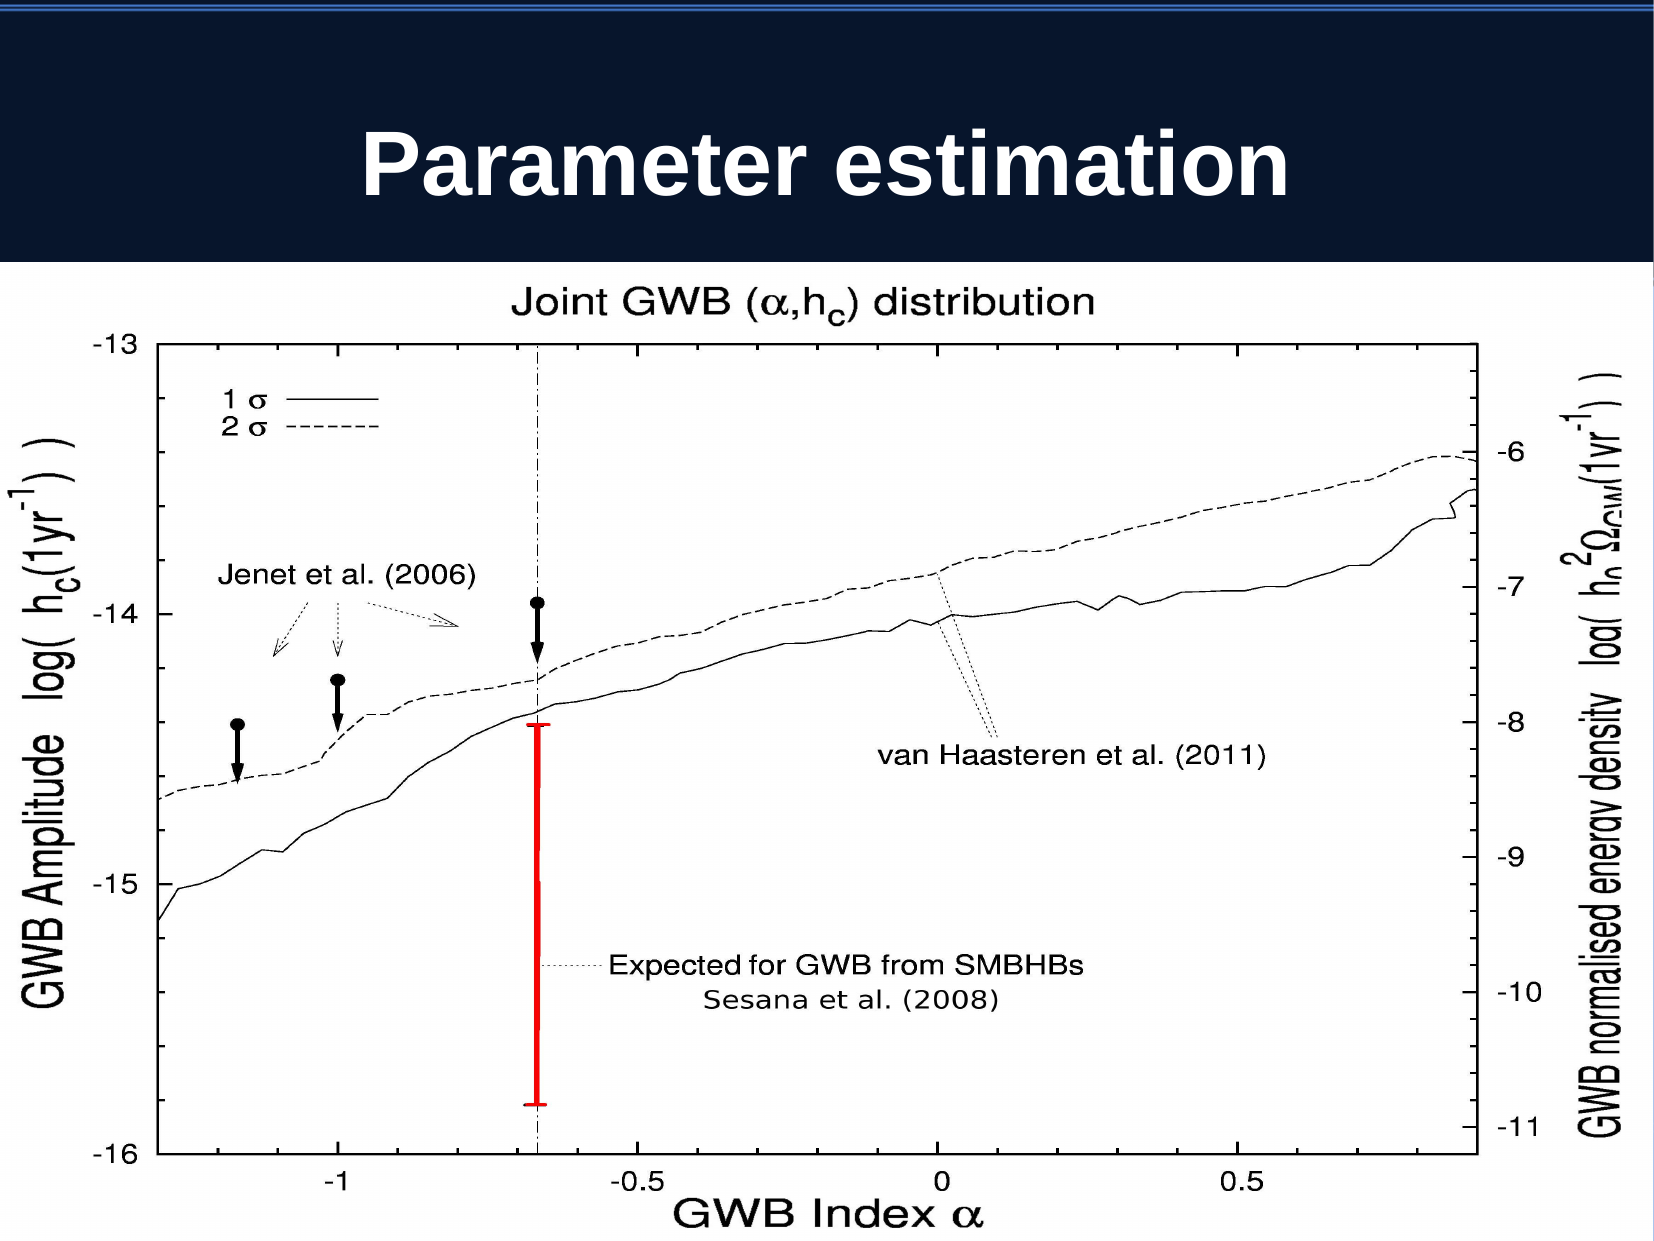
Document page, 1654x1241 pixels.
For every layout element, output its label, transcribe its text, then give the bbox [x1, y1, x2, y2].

title Parameter estimation [82, 49, 1571, 257]
picture [0, 0, 1654, 1241]
